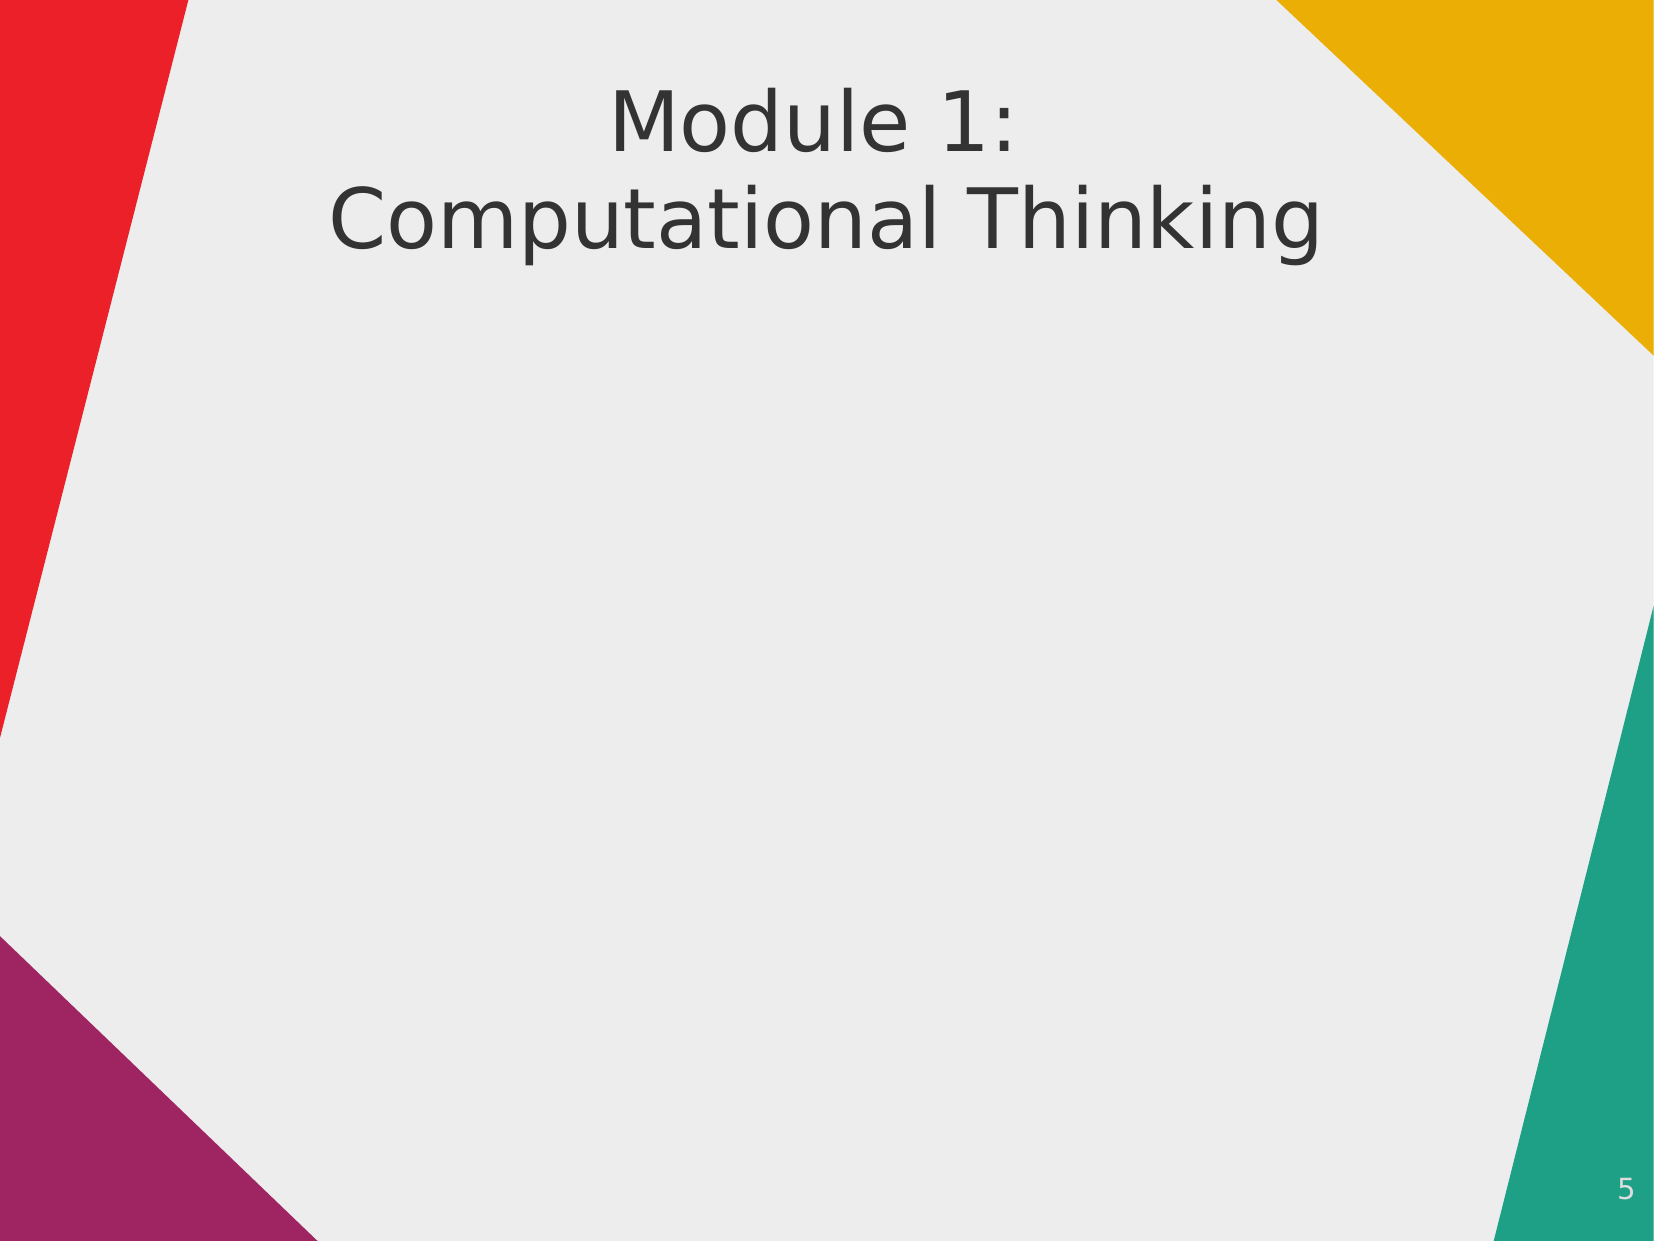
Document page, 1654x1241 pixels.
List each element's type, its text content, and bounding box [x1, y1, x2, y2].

title Module 1: Computational Thinking [114, 73, 1539, 271]
